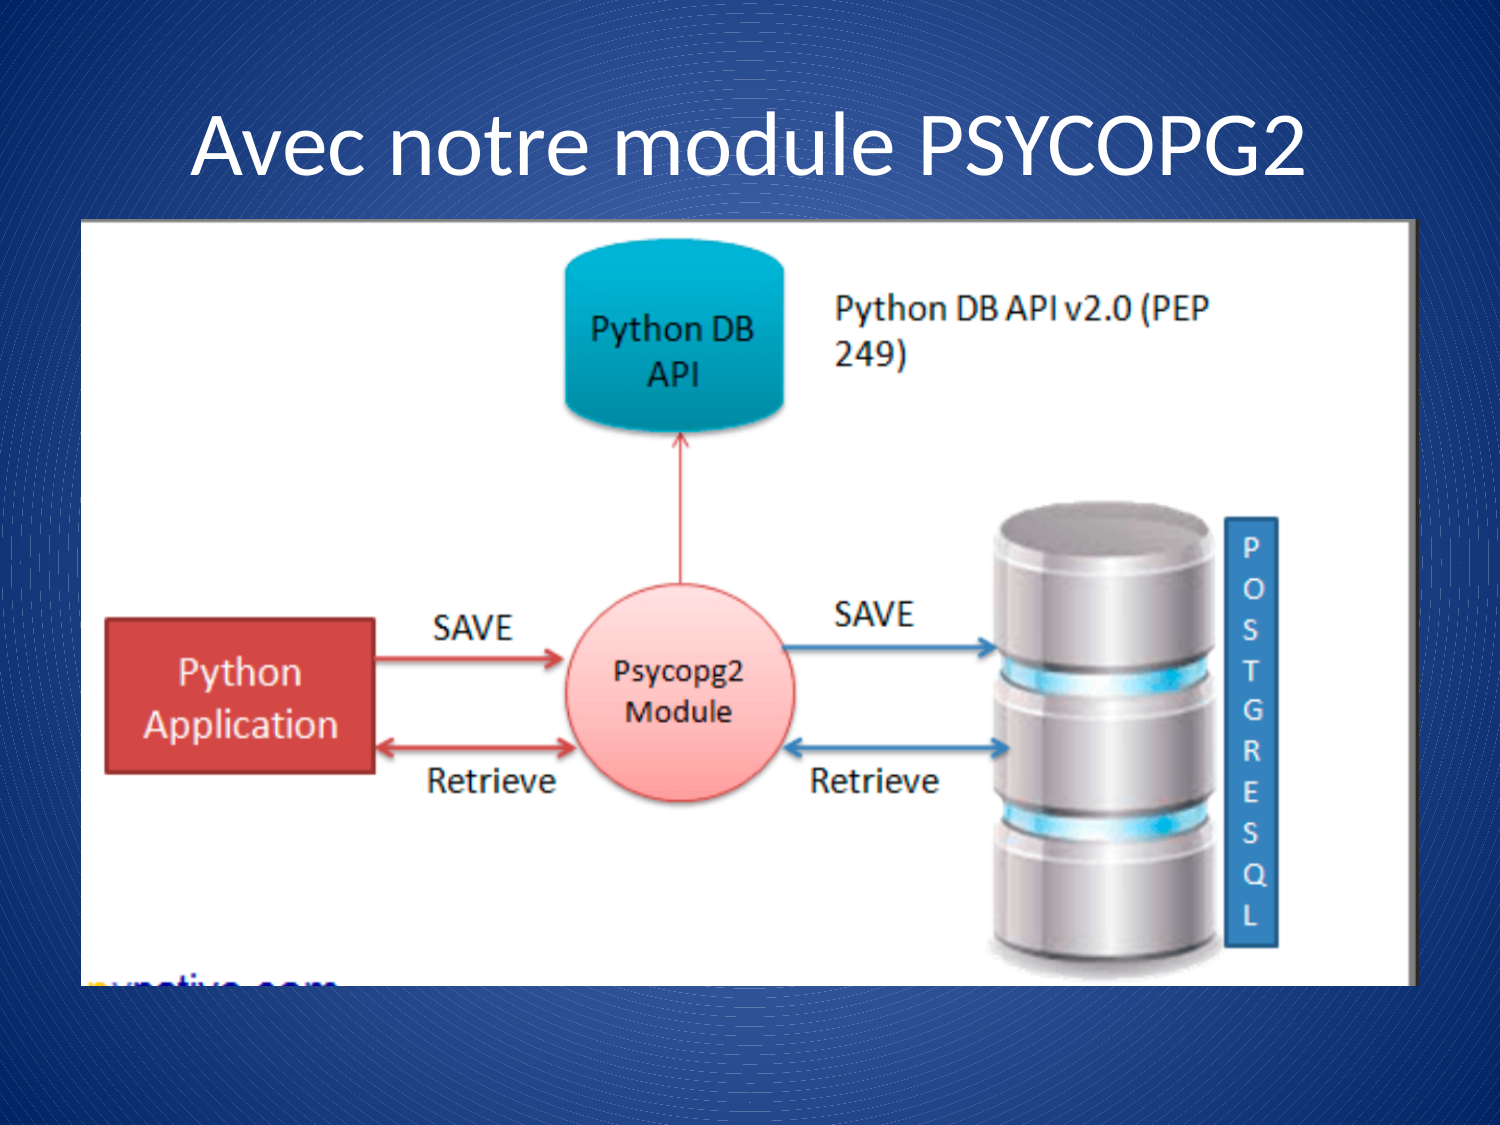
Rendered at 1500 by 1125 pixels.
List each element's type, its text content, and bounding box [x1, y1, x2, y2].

picture [81, 219, 1419, 986]
title Avec notre module PSYCOPG2 [75, 45, 1426, 233]
